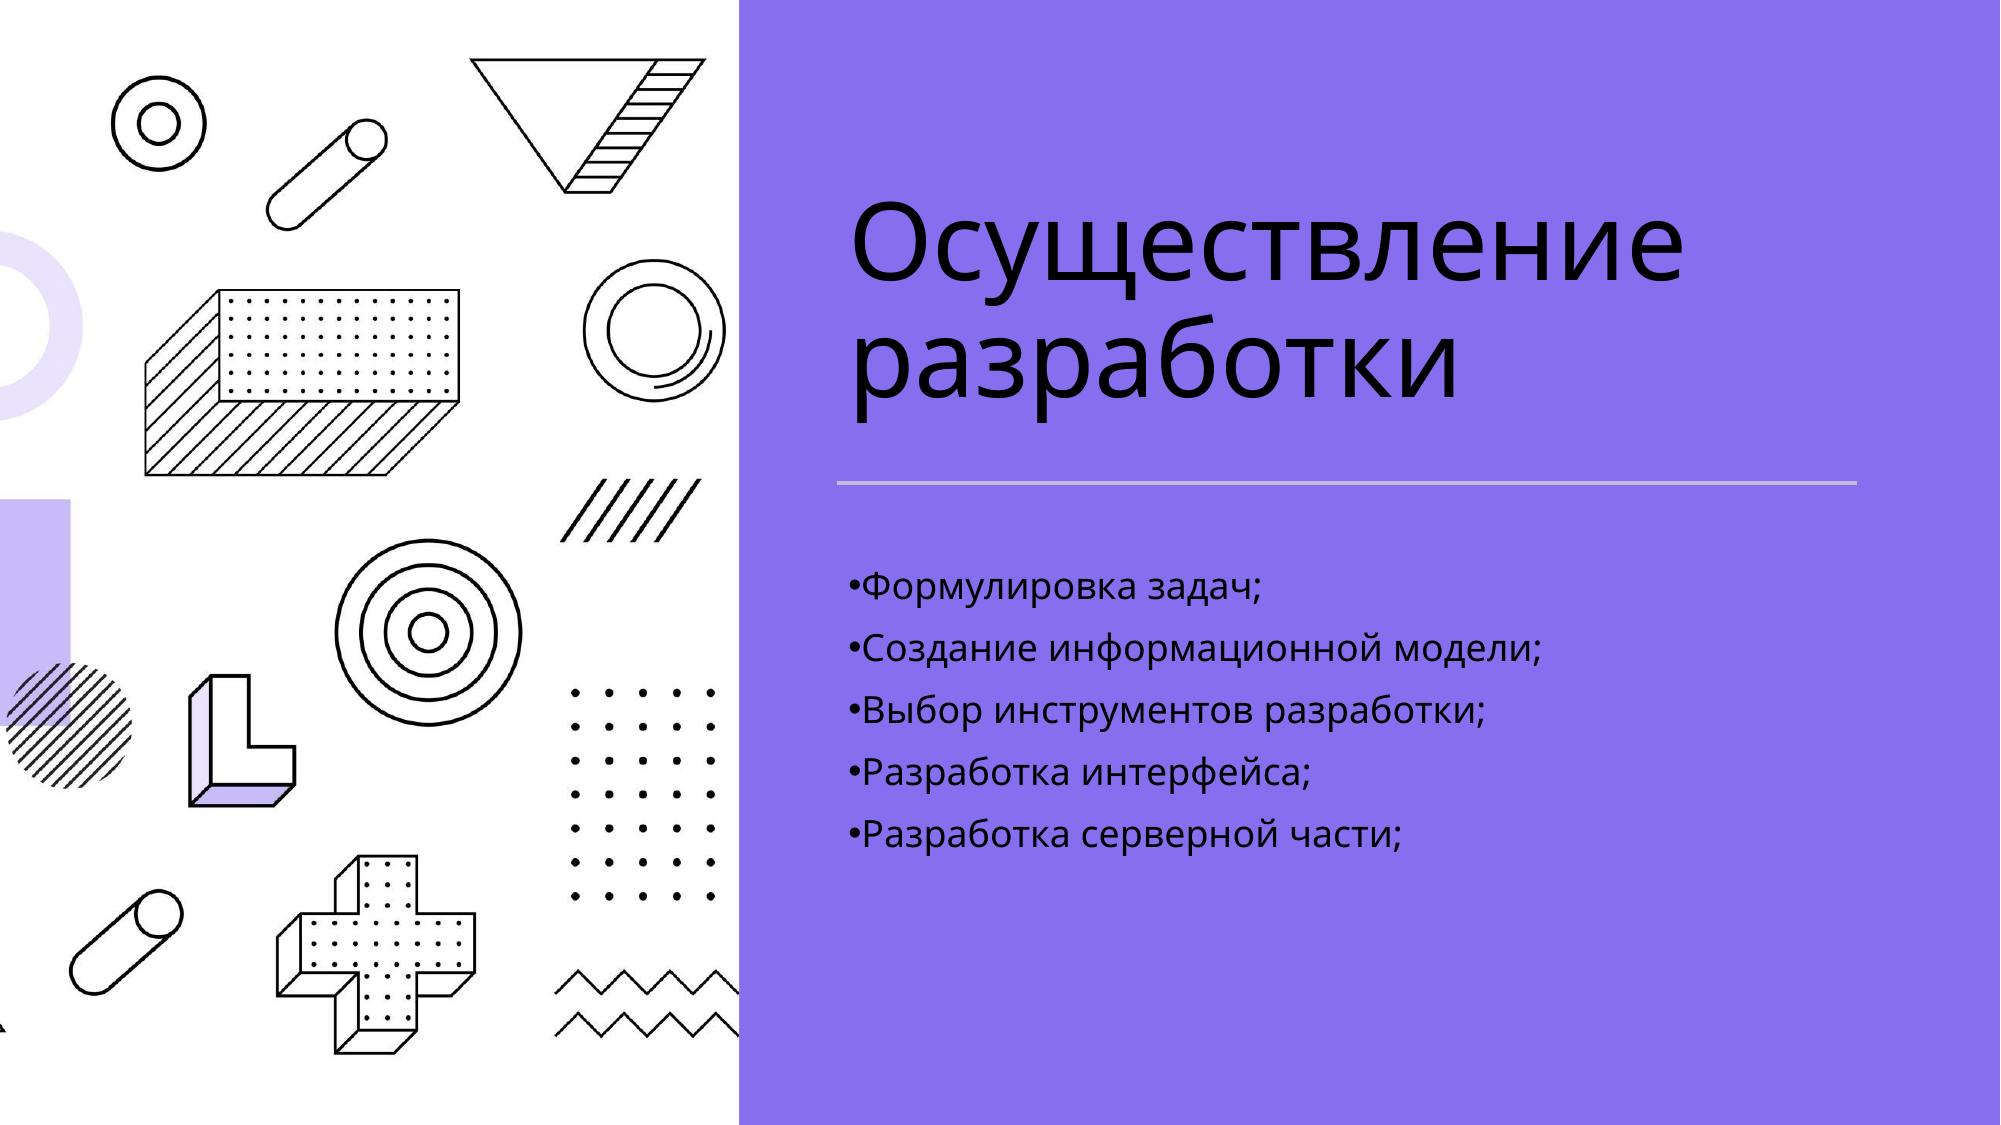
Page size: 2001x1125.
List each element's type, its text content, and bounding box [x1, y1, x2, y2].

title Осуществление разработки [833, 176, 1863, 429]
text_box Формулировка задач; Создание информационной модели; Выбор инструментов разработки; Разработка интерфейса; Разработка серверной части; [833, 549, 1863, 1014]
picture [0, 0, 740, 1125]
text_box [740, 0, 2000, 1125]
